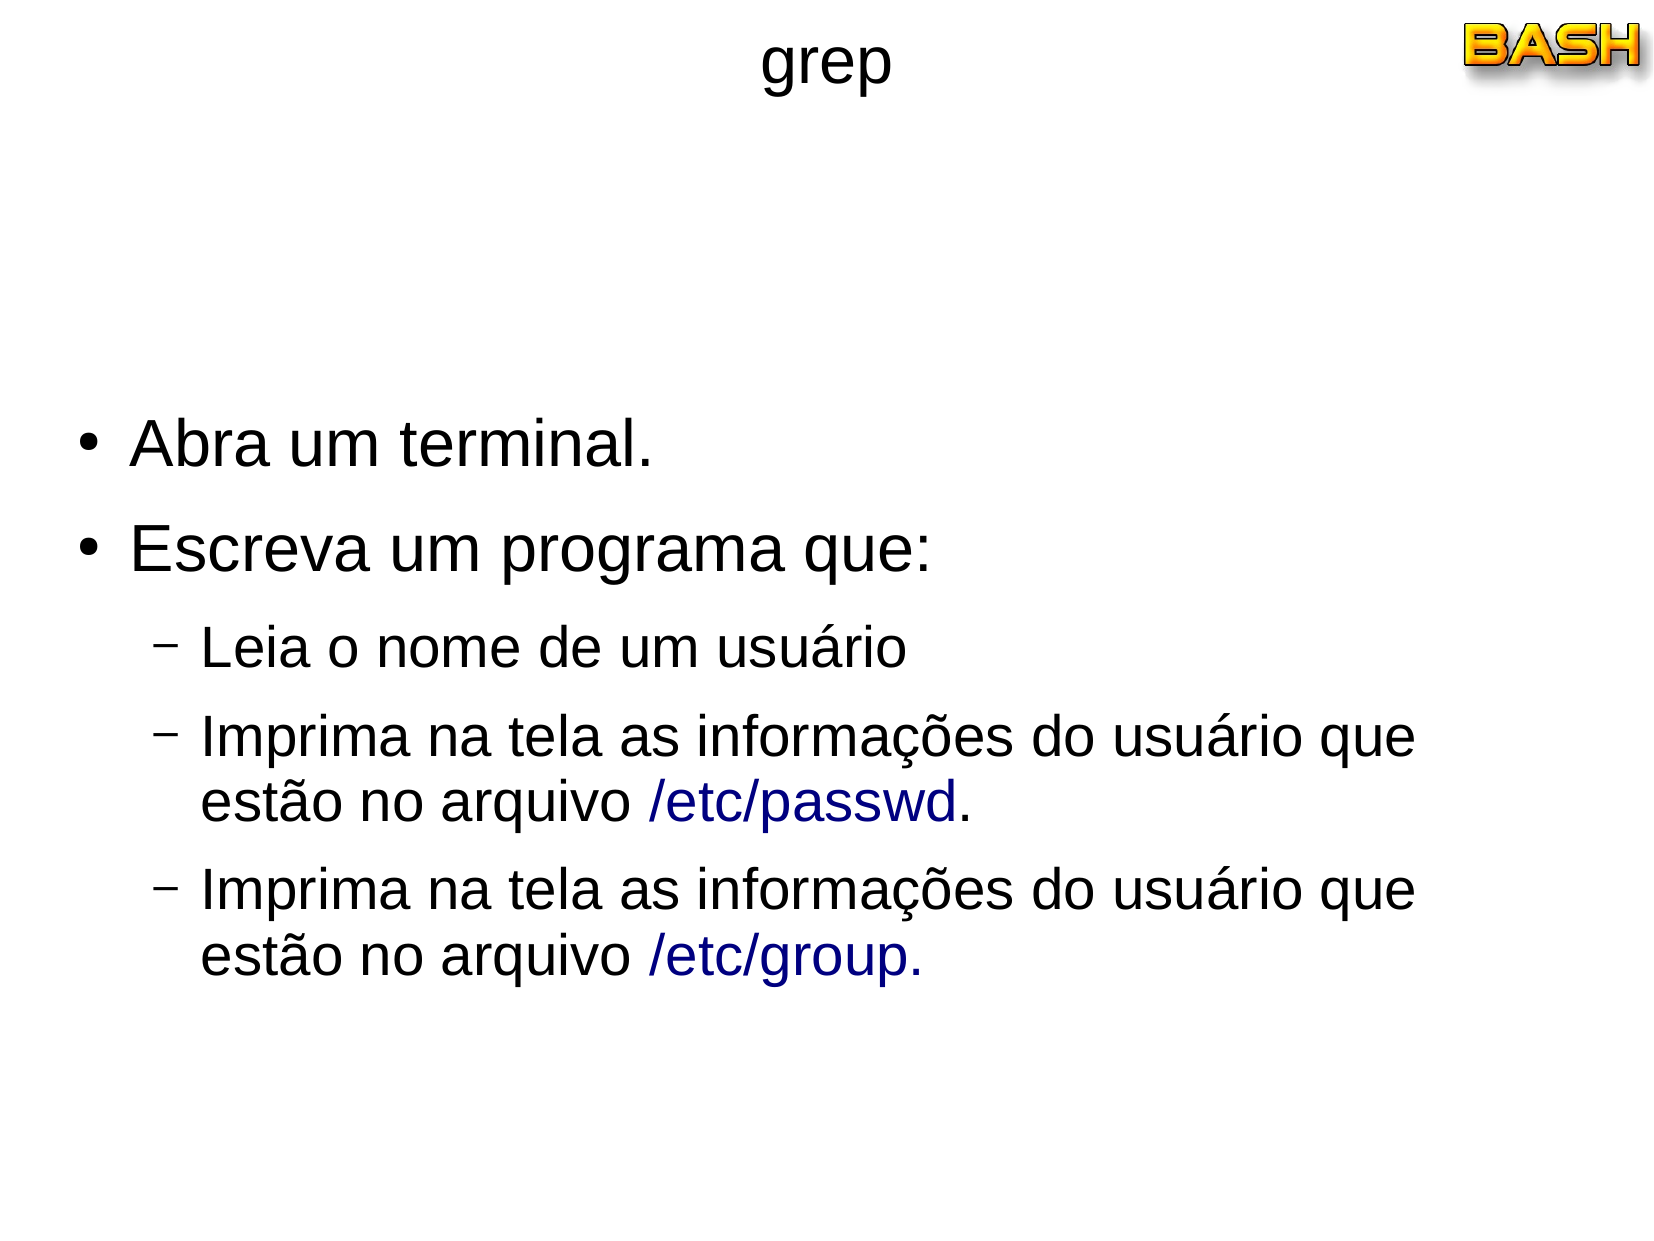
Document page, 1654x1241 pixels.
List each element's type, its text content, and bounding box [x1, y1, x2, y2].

picture [1450, 0, 1654, 96]
list Abra um terminal. Escreva um programa que: Leia o nome de um usuário Imprima na tela as informações do usuário que estão no arquivo /etc/passwd. Imprima na tela as informações do usuário que estão no arquivo /etc/group. [59, 406, 1571, 988]
title grep [82, 22, 1571, 98]
